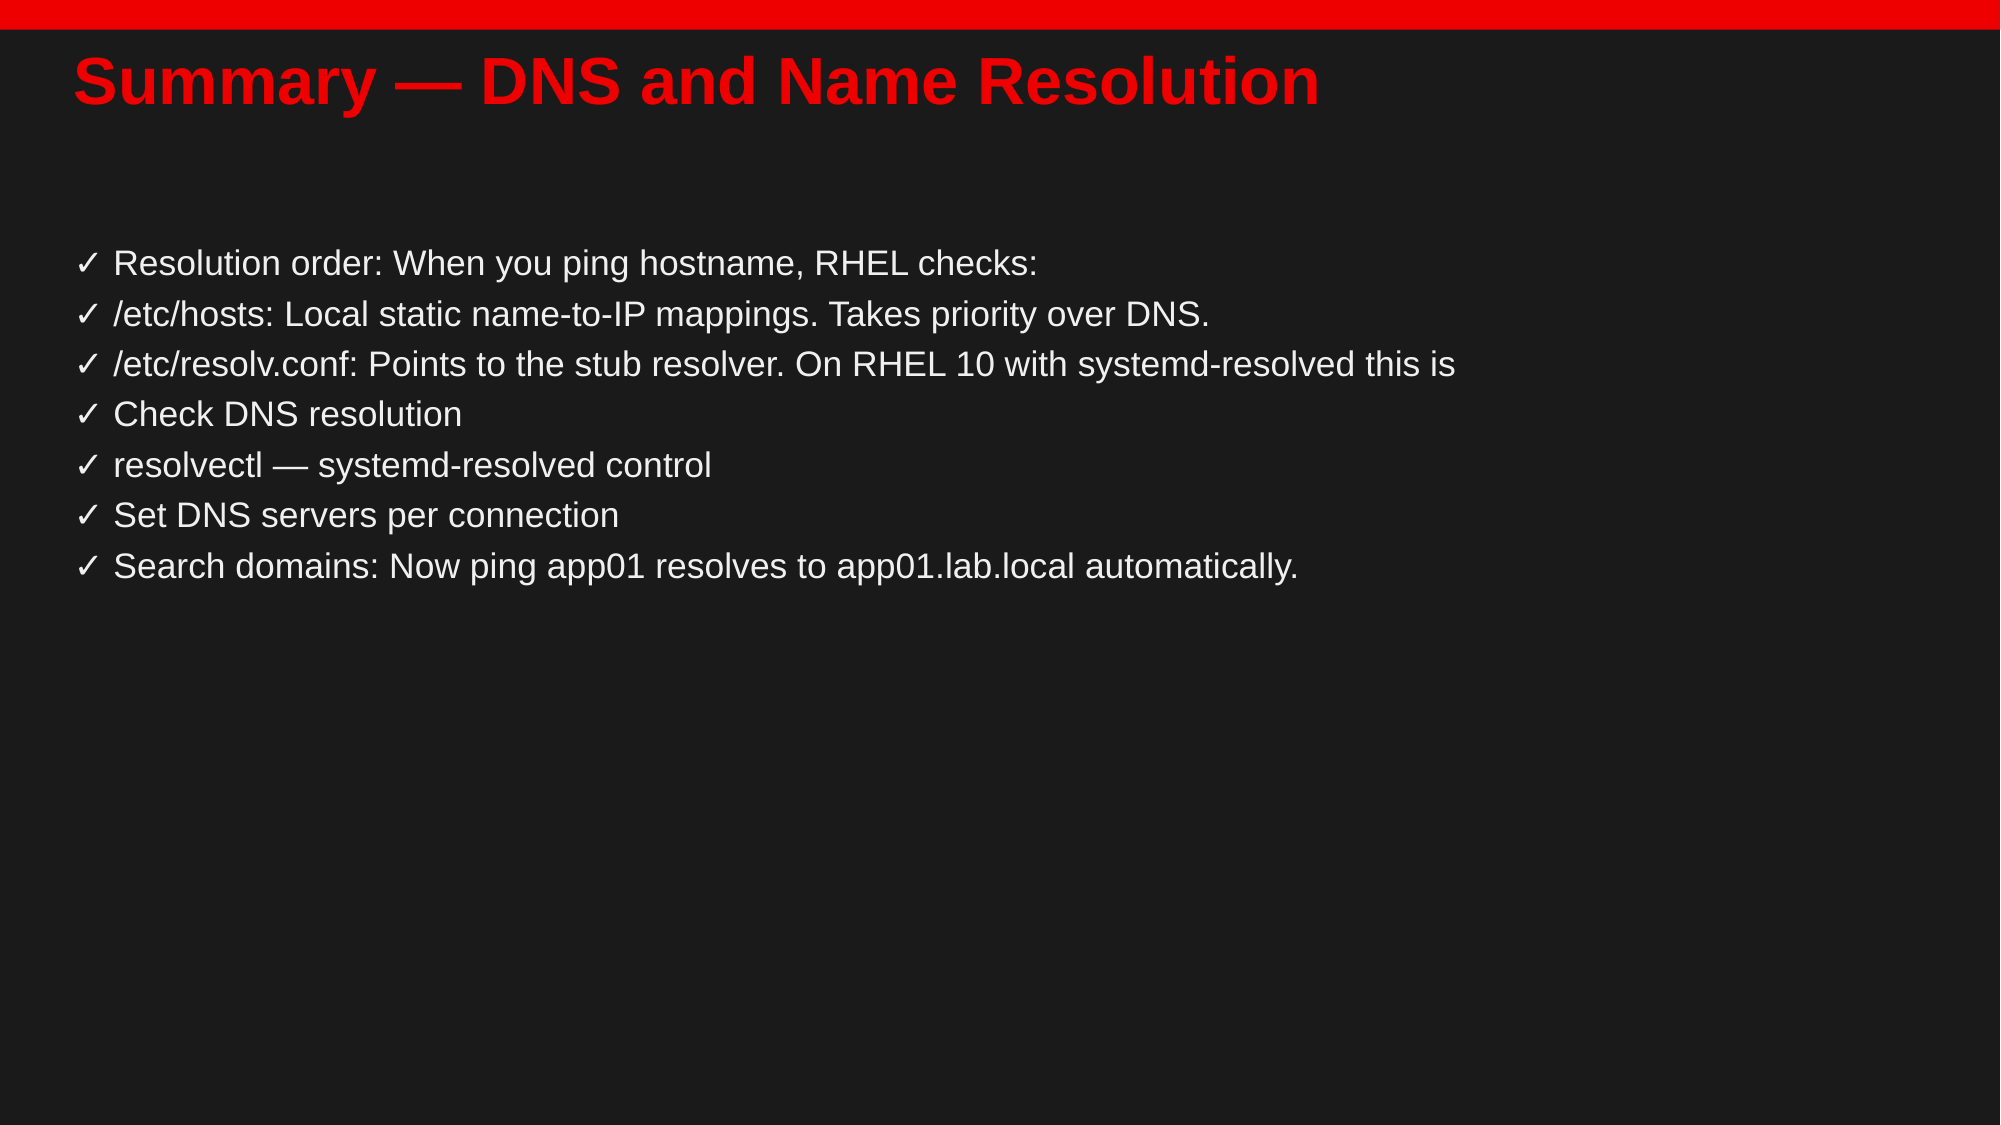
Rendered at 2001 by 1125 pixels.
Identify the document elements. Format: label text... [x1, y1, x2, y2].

text_box [0, 0, 2001, 30]
text_box ✓ Resolution order: When you ping hostname, RHEL checks: ✓ /etc/hosts: Local static name-to-IP mappings. Takes priority over DNS. ✓ /etc/resolv.conf: Points to the stub resolver. On RHEL 10 with systemd-resolved this is ✓ Check DNS resolution ✓ resolvectl — systemd-resolved control ✓ Set DNS servers per connection ✓ Search domains: Now ping app01 resolves to app01.lab.local automatically. [59, 236, 1942, 1037]
text_box Summary — DNS and Name Resolution [59, 36, 1942, 208]
